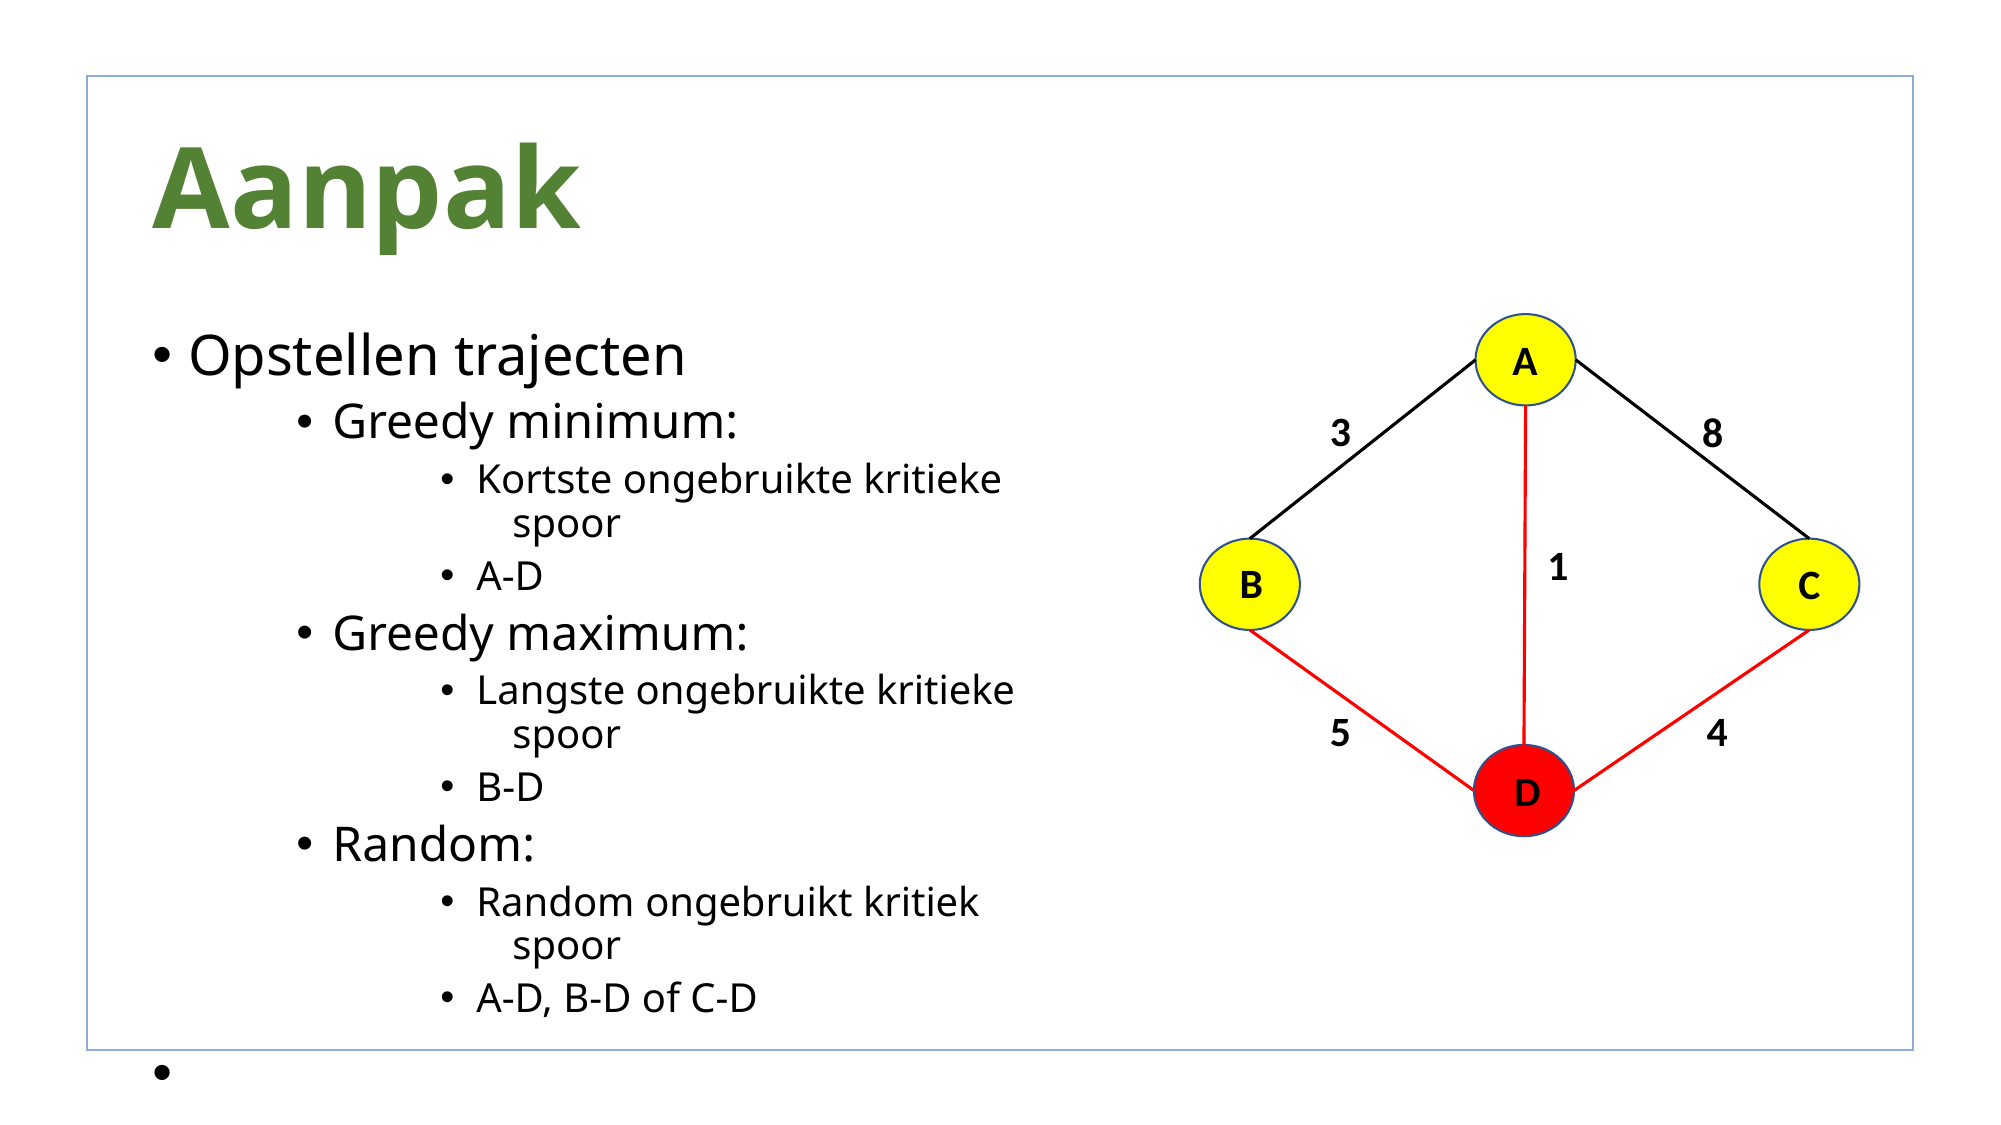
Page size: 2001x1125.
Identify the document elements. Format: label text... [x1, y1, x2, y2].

text_box C [1783, 550, 1851, 617]
text_box [87, 76, 1913, 1050]
title Aanpak [137, 83, 1863, 302]
text_box 4 [1691, 697, 1753, 764]
text_box B [1224, 549, 1289, 615]
text_box 5 [1314, 697, 1378, 764]
text_box 8 [1687, 398, 1753, 465]
list Opstellen trajecten Greedy minimum: Kortste ongebruikte kritieke spoor A-D Greedy maximum: Langste ongebruikte kritieke spoor B-D Random: Random ongebruikt kritiek spoor A-D, B-D of C-D [137, 319, 1094, 1034]
text_box 1 [1532, 531, 1592, 597]
text_box A [1497, 326, 1568, 392]
text_box 3 [1314, 397, 1360, 464]
text_box D [1499, 757, 1566, 824]
